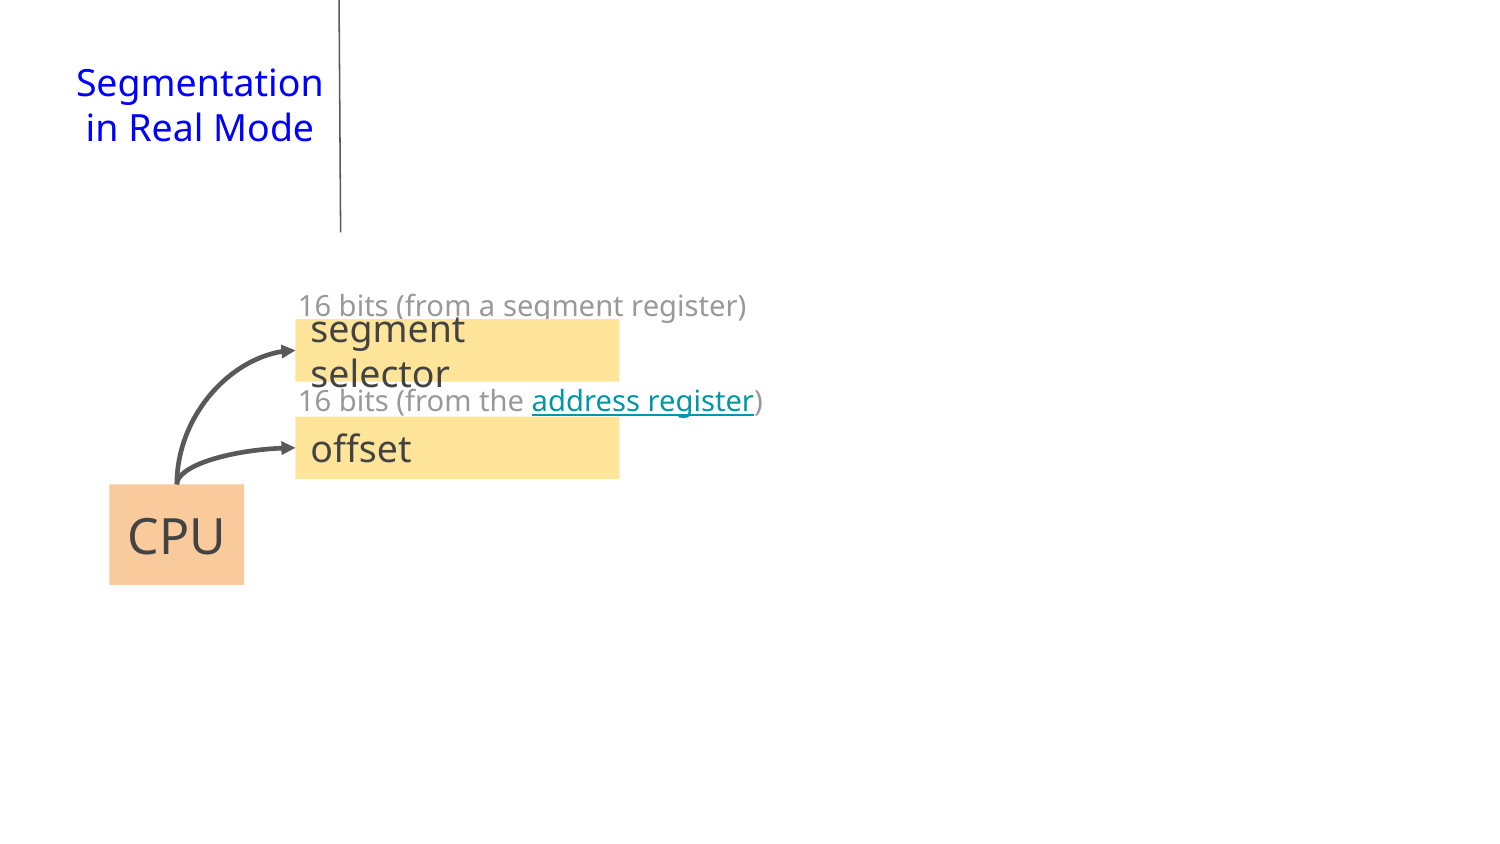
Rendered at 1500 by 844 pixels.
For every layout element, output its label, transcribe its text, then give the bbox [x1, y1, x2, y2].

text_box 16 bits (from the address register) [282, 384, 822, 421]
text_box Segmentation in Real Mode [0, 0, 339, 208]
text_box segment selector [295, 319, 620, 382]
text_box 16 bits (from a segment register) [282, 285, 822, 323]
text_box CPU [109, 484, 245, 585]
text_box offset [295, 421, 620, 480]
